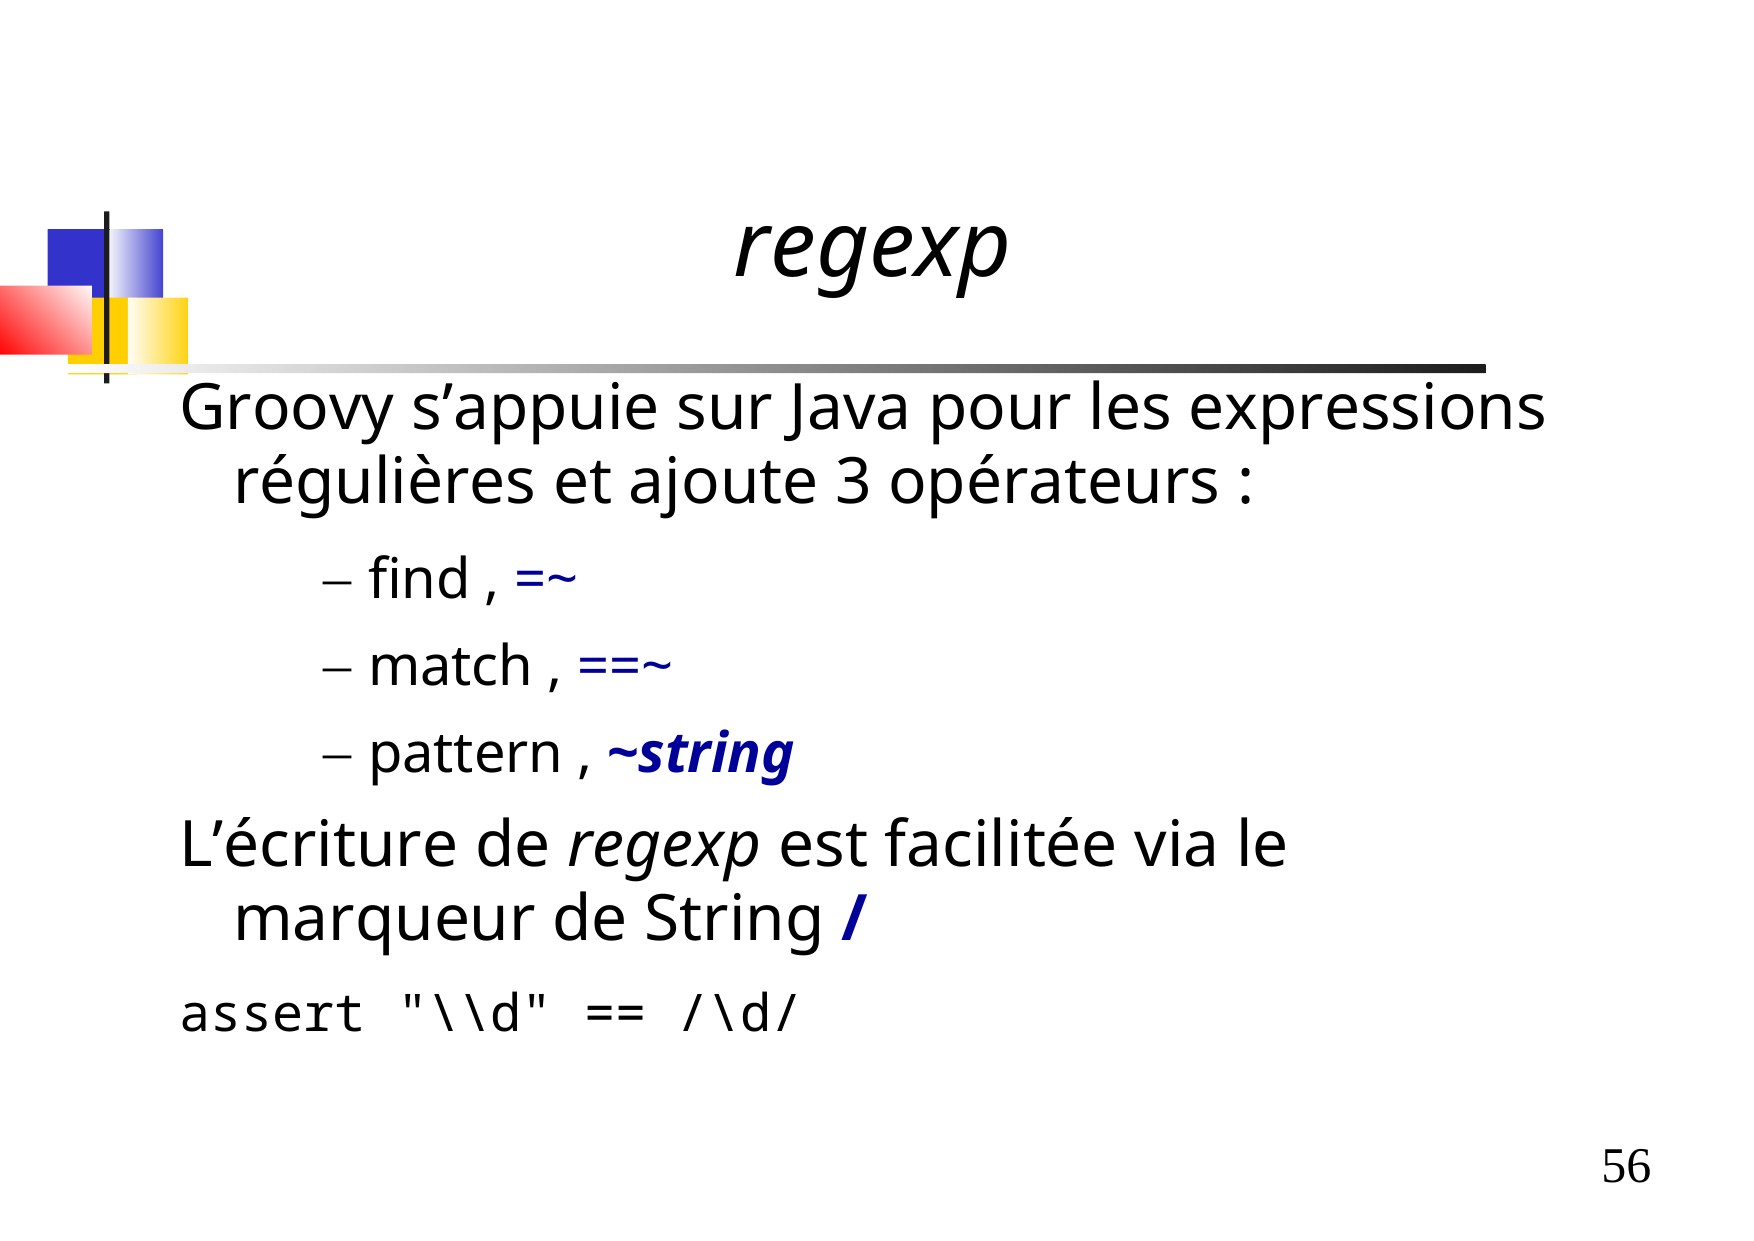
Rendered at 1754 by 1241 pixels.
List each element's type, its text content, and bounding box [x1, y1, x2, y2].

title regexp [179, 139, 1567, 351]
list Groovy s’appuie sur Java pour les expressions régulières et ajoute 3 opérateurs : find , =~ match , ==~ pattern , ~string L’écriture de regexp est facilitée via le marqueur de String / assert "\\d" == /\d/ [179, 371, 1567, 1091]
